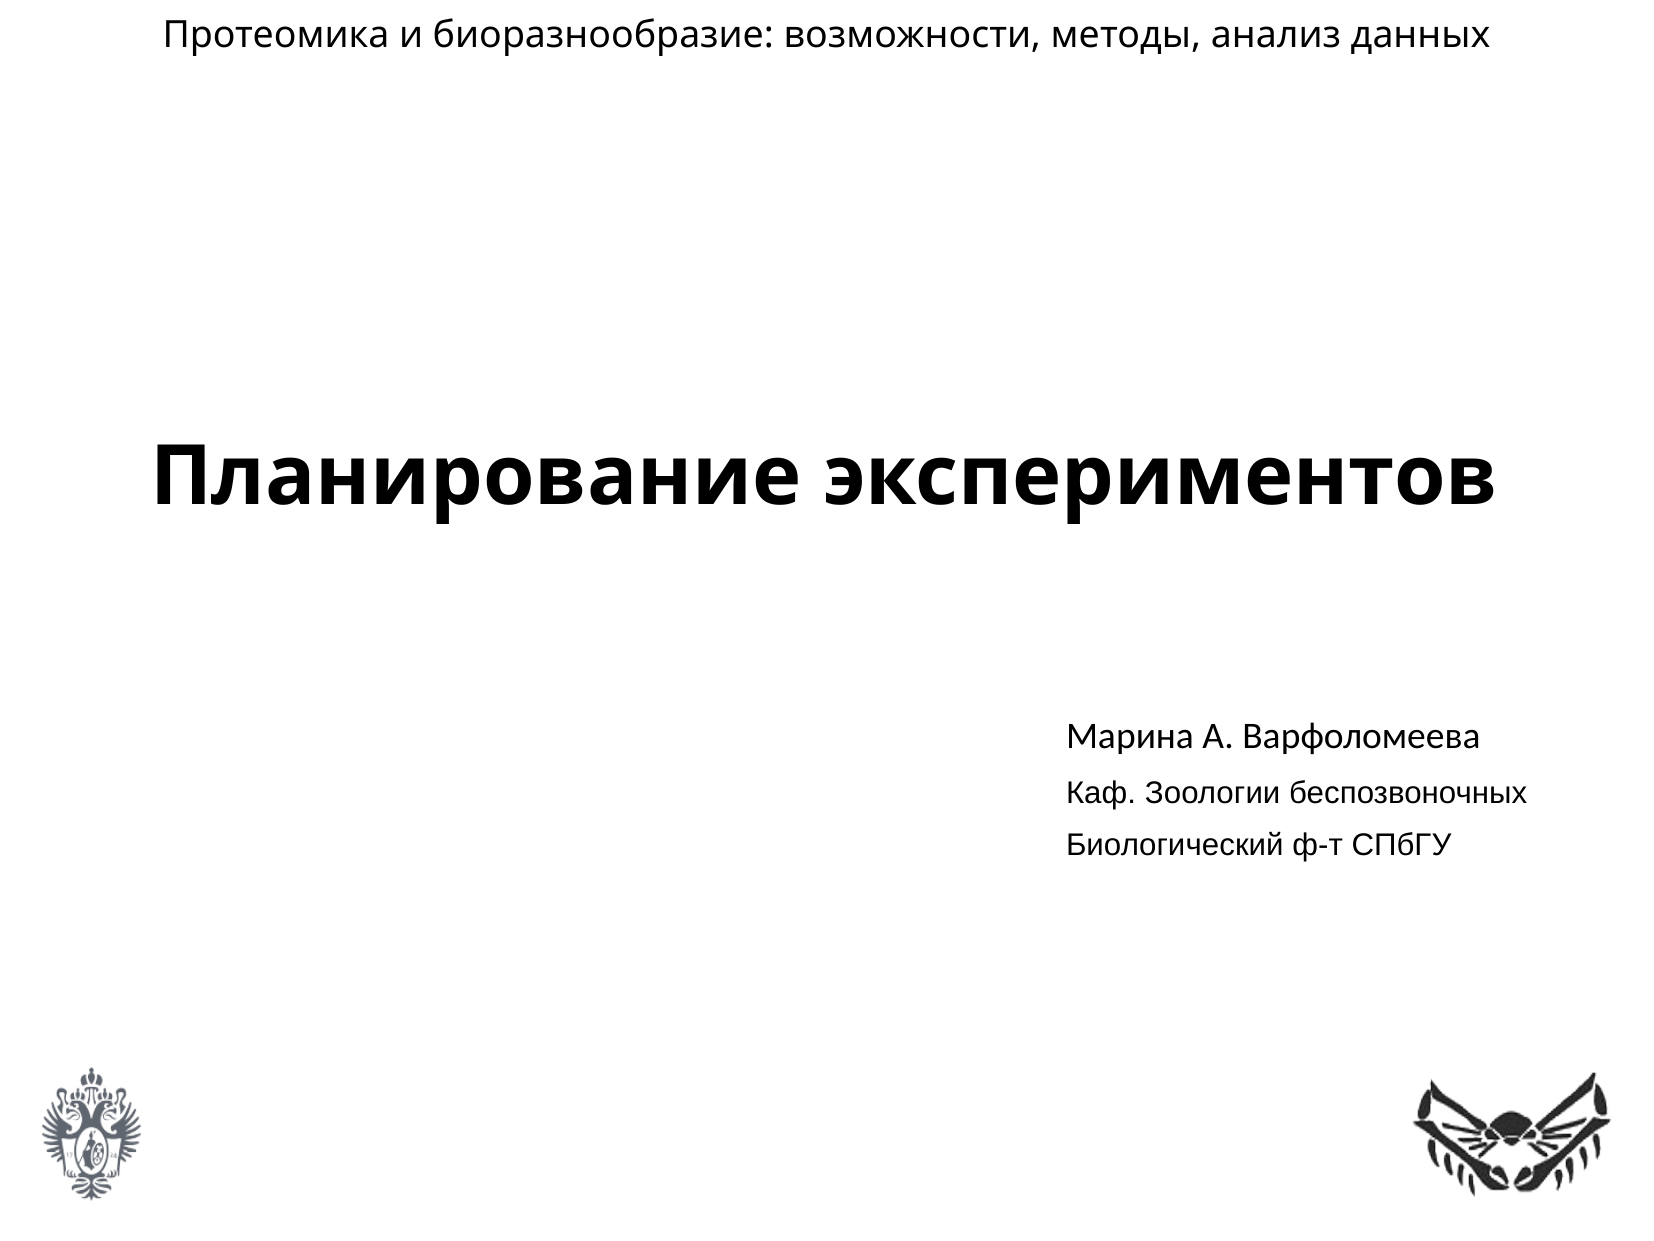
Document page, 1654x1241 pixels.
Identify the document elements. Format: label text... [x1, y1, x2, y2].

picture [35, 1062, 149, 1208]
text_box Планирование экспериментов [6, 408, 1642, 635]
text_box Марина А. Варфоломеева Каф. Зоологии беспозвоночных Биологический ф-т СПбГУ [1051, 693, 1583, 882]
picture [1403, 1054, 1625, 1214]
text_box Протеомика и биоразнообразие: возможности, методы, анализ данных [0, 0, 1654, 57]
